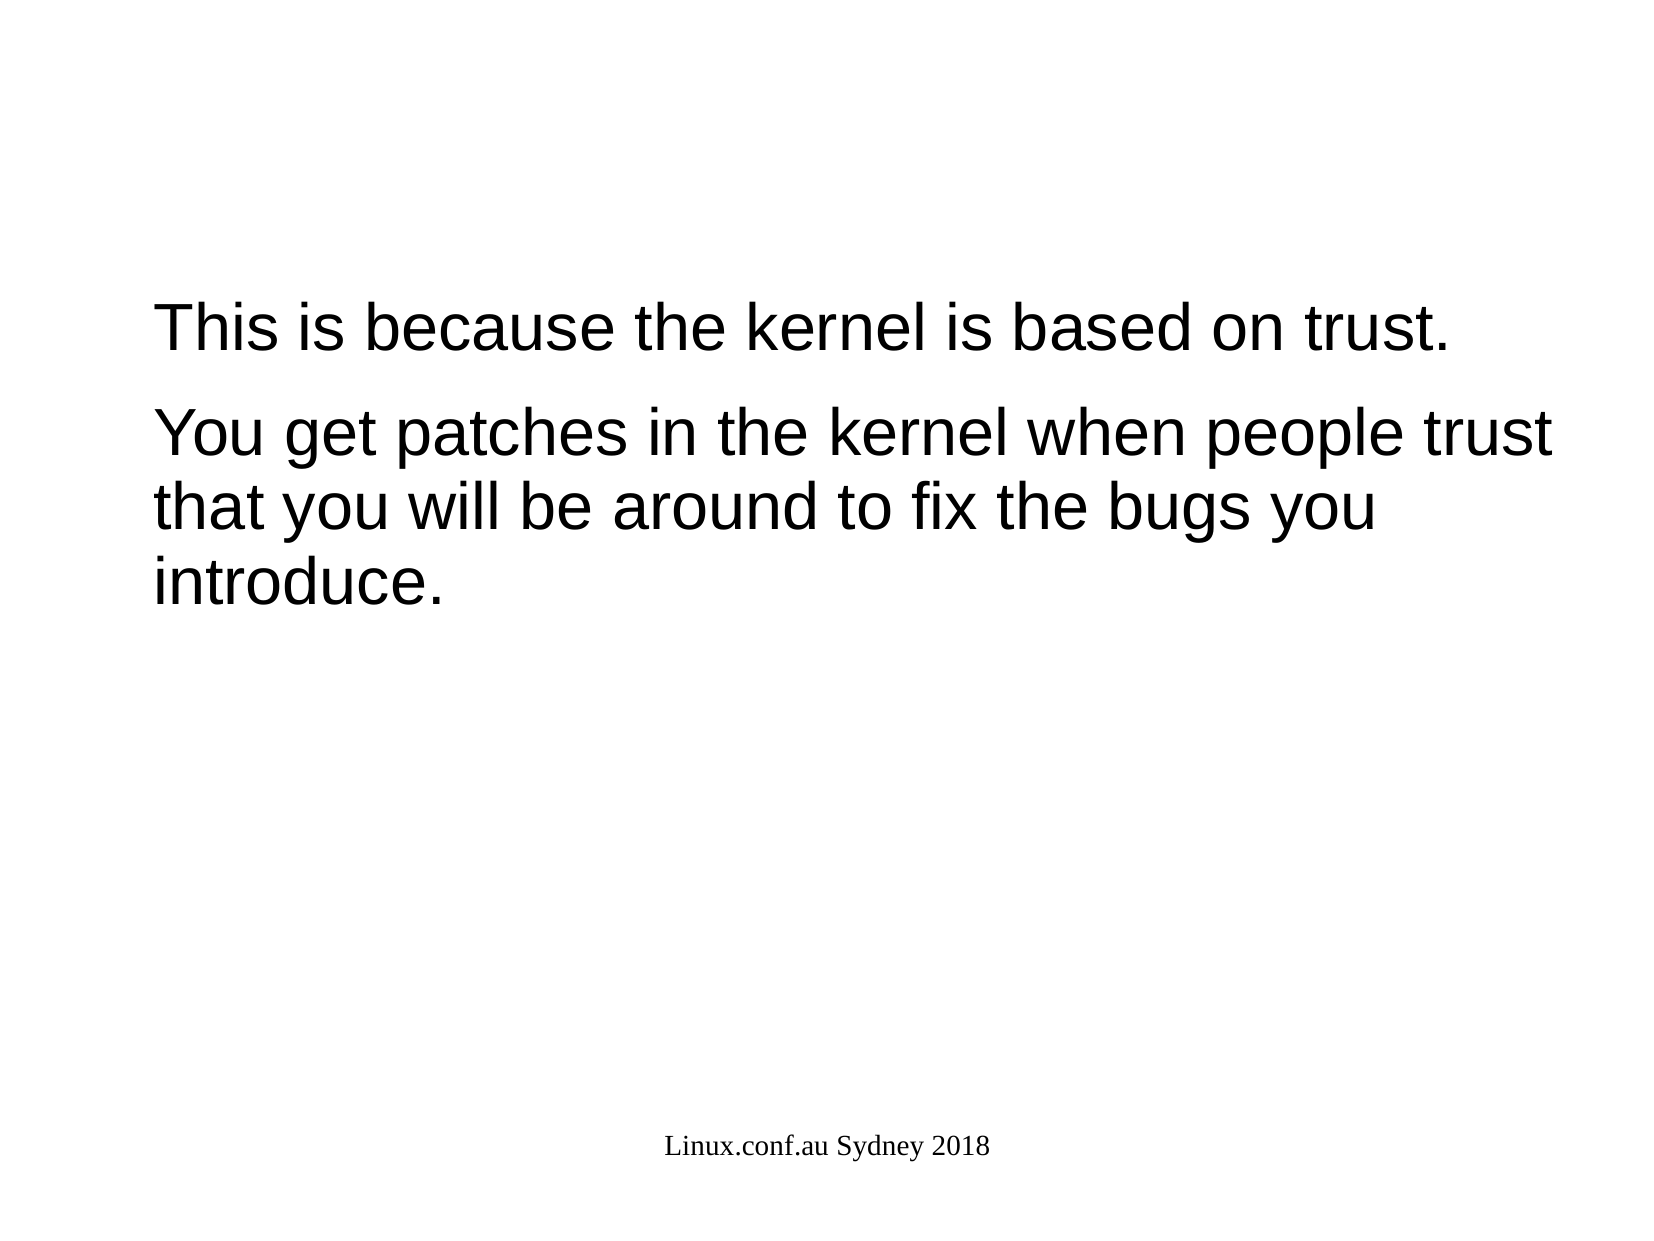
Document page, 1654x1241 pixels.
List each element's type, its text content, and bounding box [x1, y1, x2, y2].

list This is because the kernel is based on trust. You get patches in the kernel when people trust that you will be around to fix the bugs you introduce. [82, 290, 1571, 1010]
